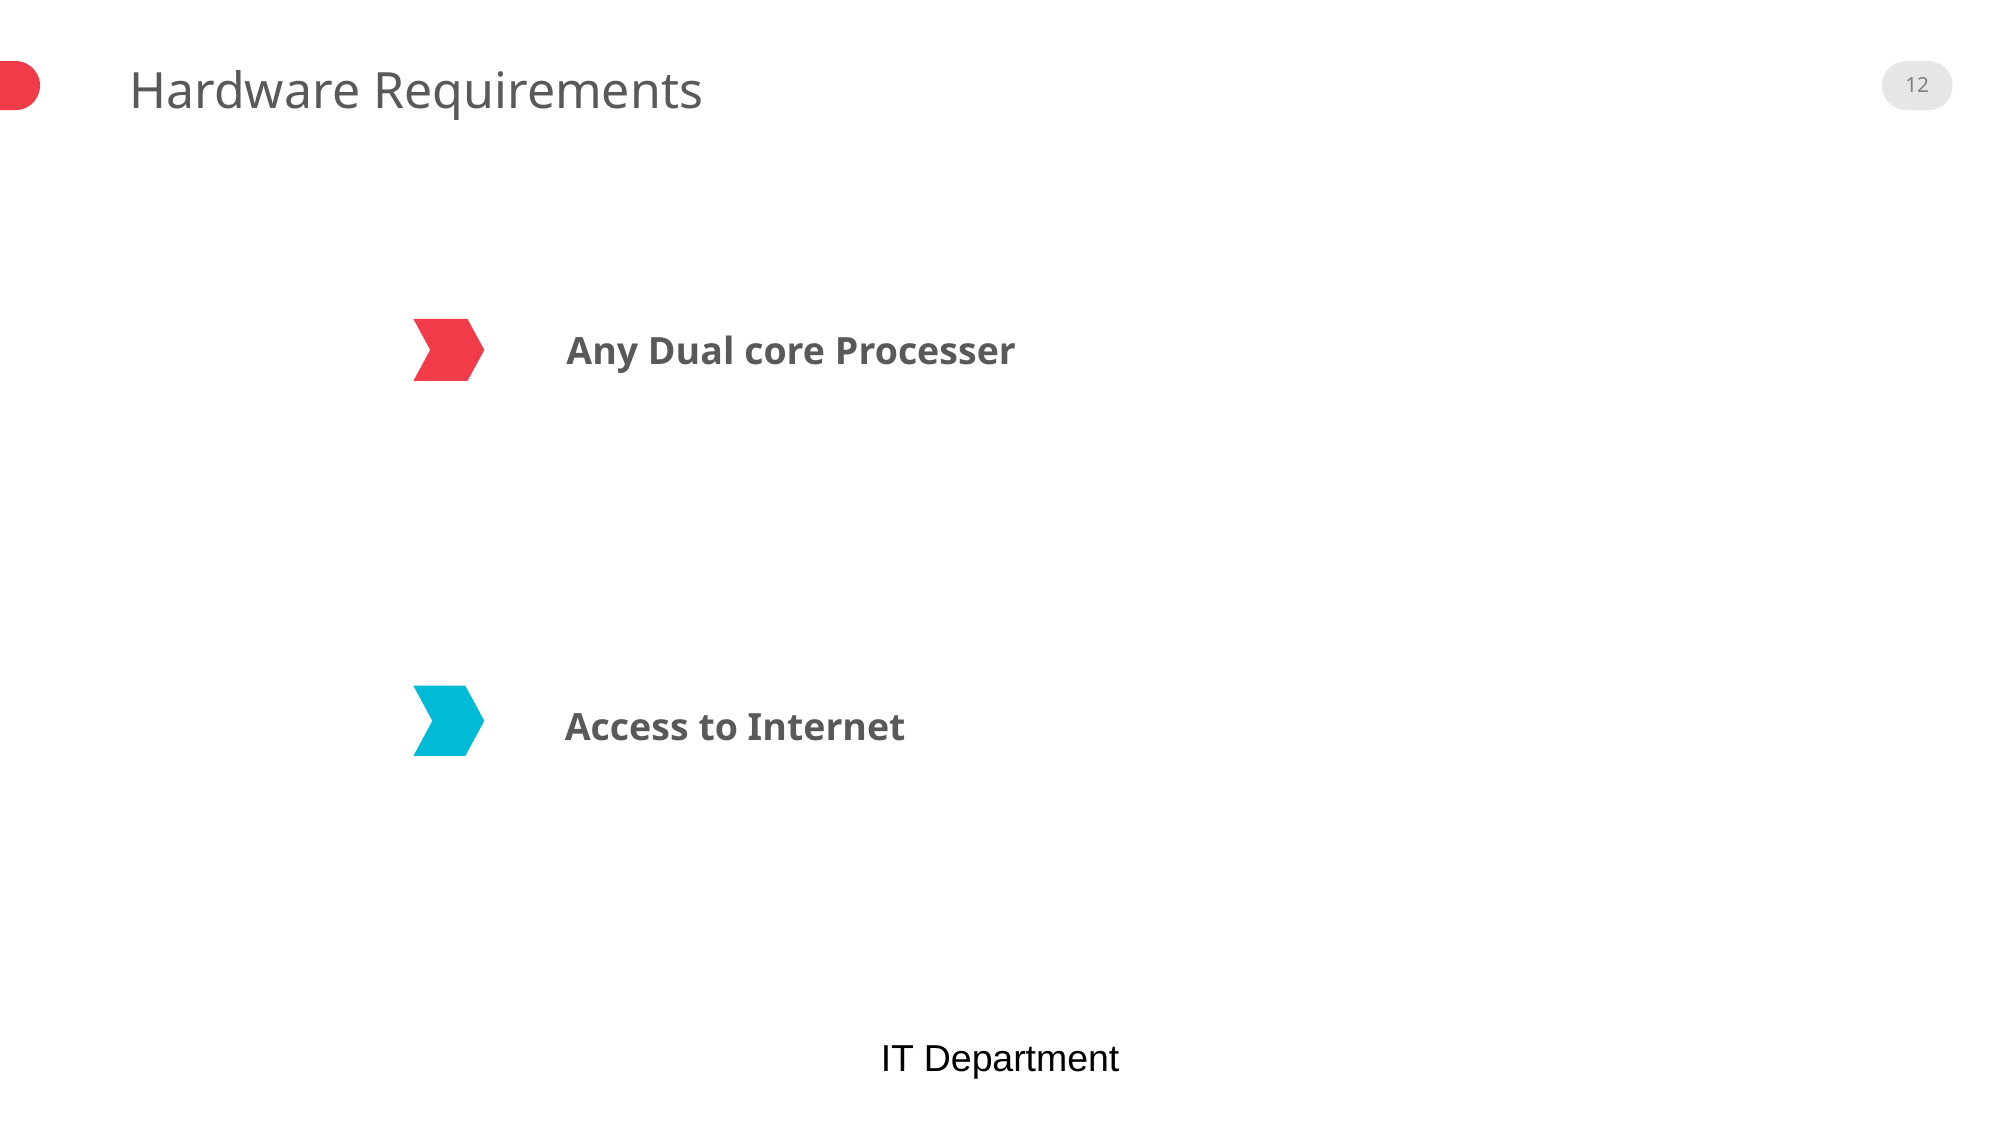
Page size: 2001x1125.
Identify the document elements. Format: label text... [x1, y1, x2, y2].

text_box [413, 318, 485, 381]
text_box IT Department [865, 1029, 1135, 1087]
text_box Access to Internet [558, 696, 1453, 756]
list Hardware Requirements [54, 65, 1844, 139]
text_box Any Dual core Processer [560, 319, 1313, 380]
text_box [413, 685, 485, 756]
slide_number <number> [1881, 53, 1953, 118]
